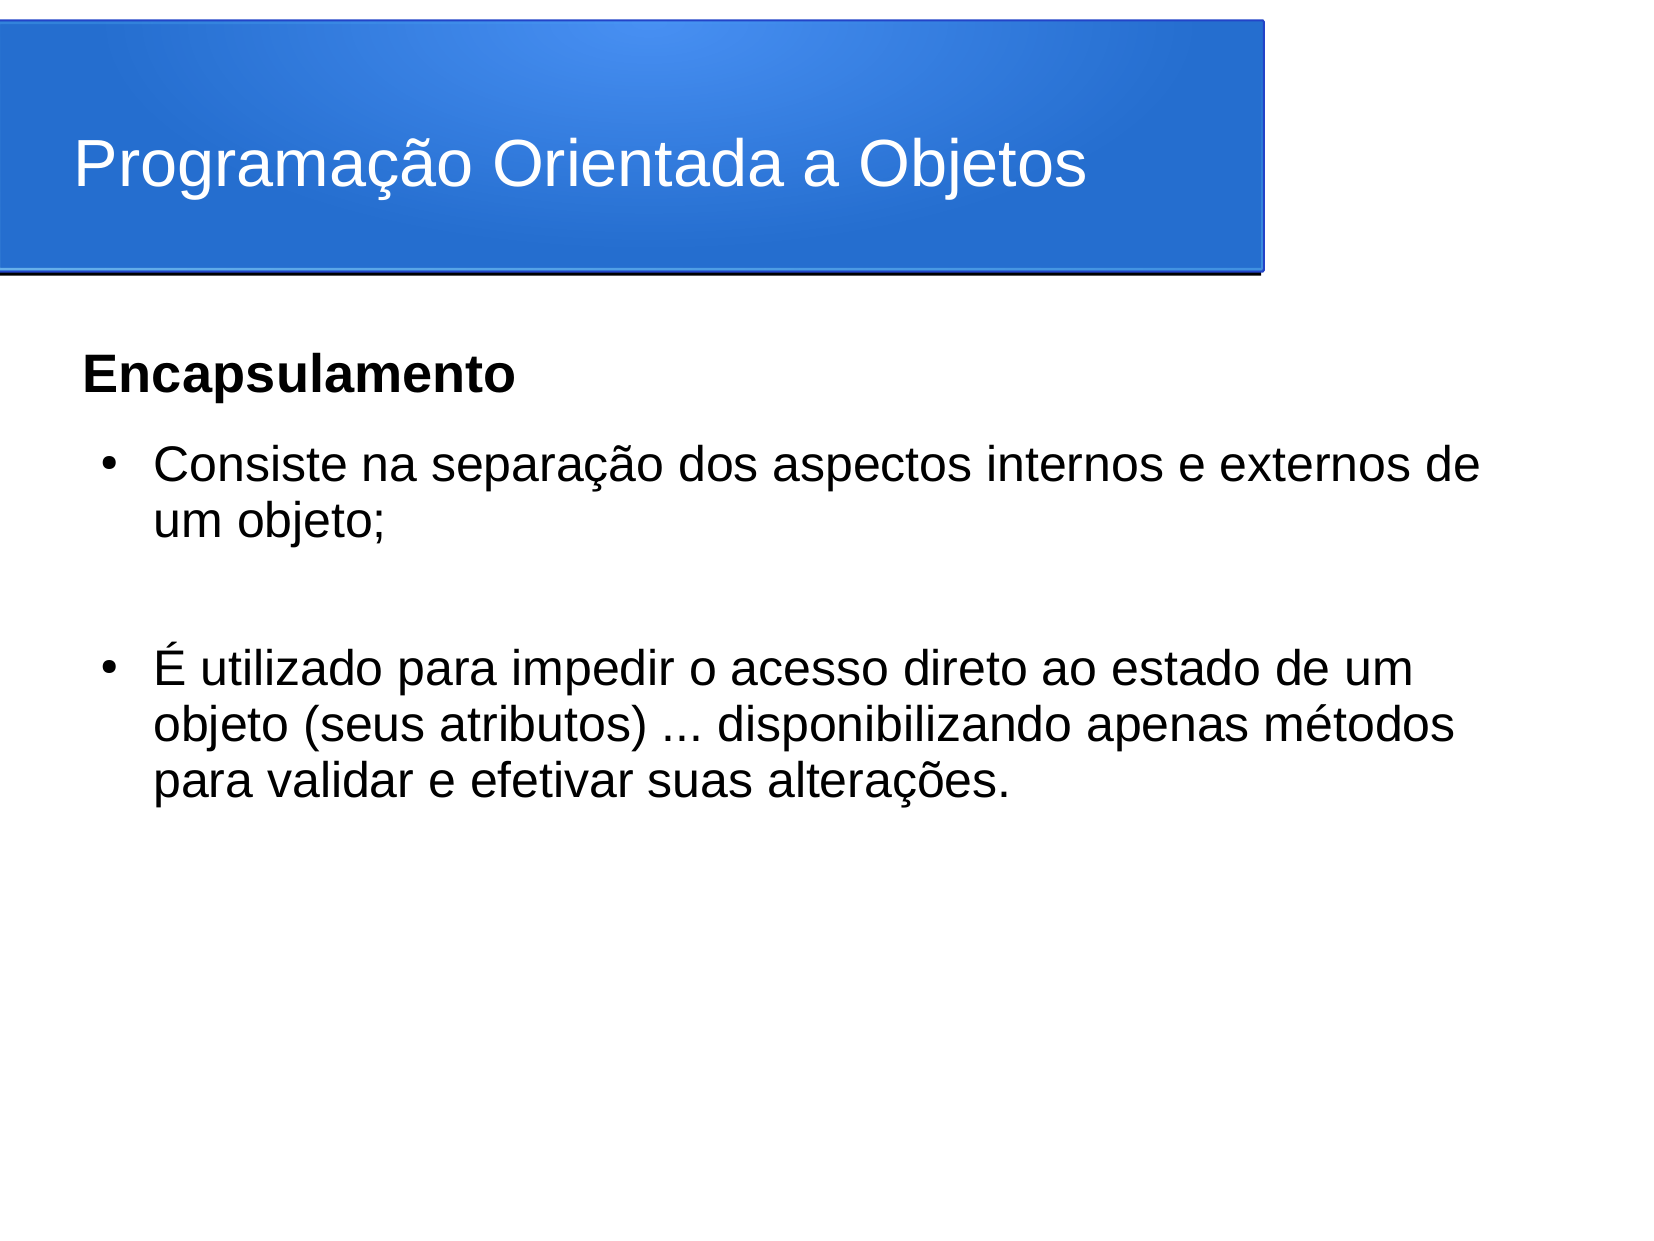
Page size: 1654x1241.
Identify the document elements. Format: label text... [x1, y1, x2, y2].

list Encapsulamento Consiste na separação dos aspectos internos e externos de um objeto; É utilizado para impedir o acesso direto ao estado de um objeto (seus atributos) ... disponibilizando apenas métodos para validar e efetivar suas alterações. [82, 343, 1538, 1063]
text_box Programação Orientada a Objetos [73, 125, 1123, 201]
